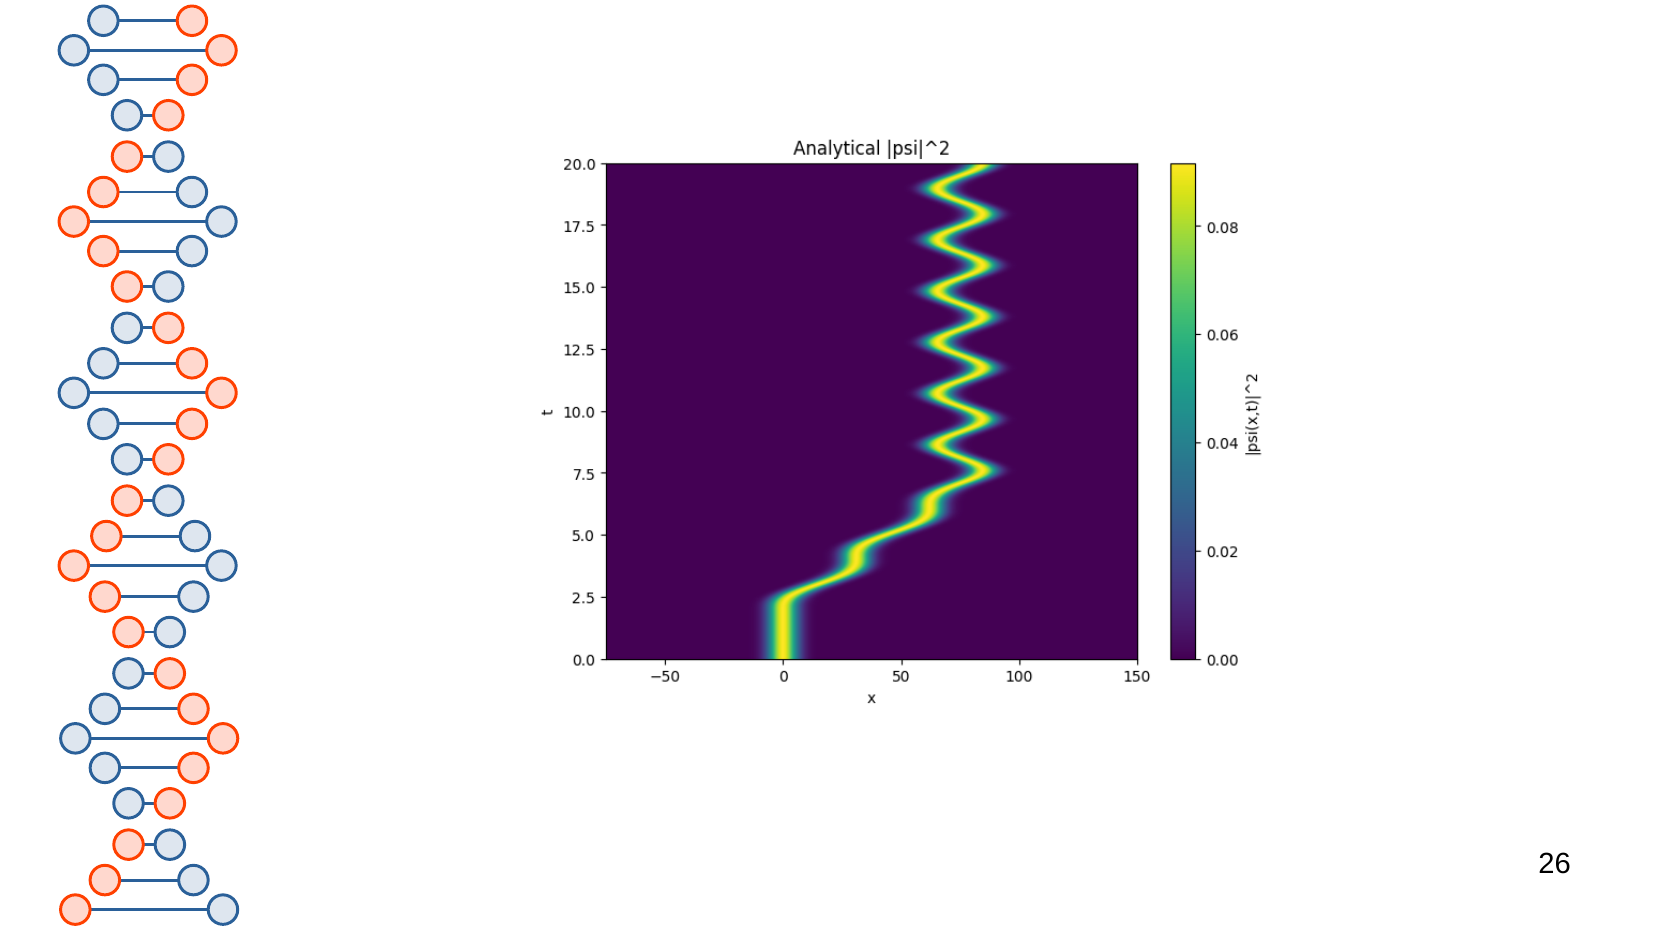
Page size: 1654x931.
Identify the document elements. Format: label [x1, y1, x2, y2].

picture [531, 129, 1270, 716]
